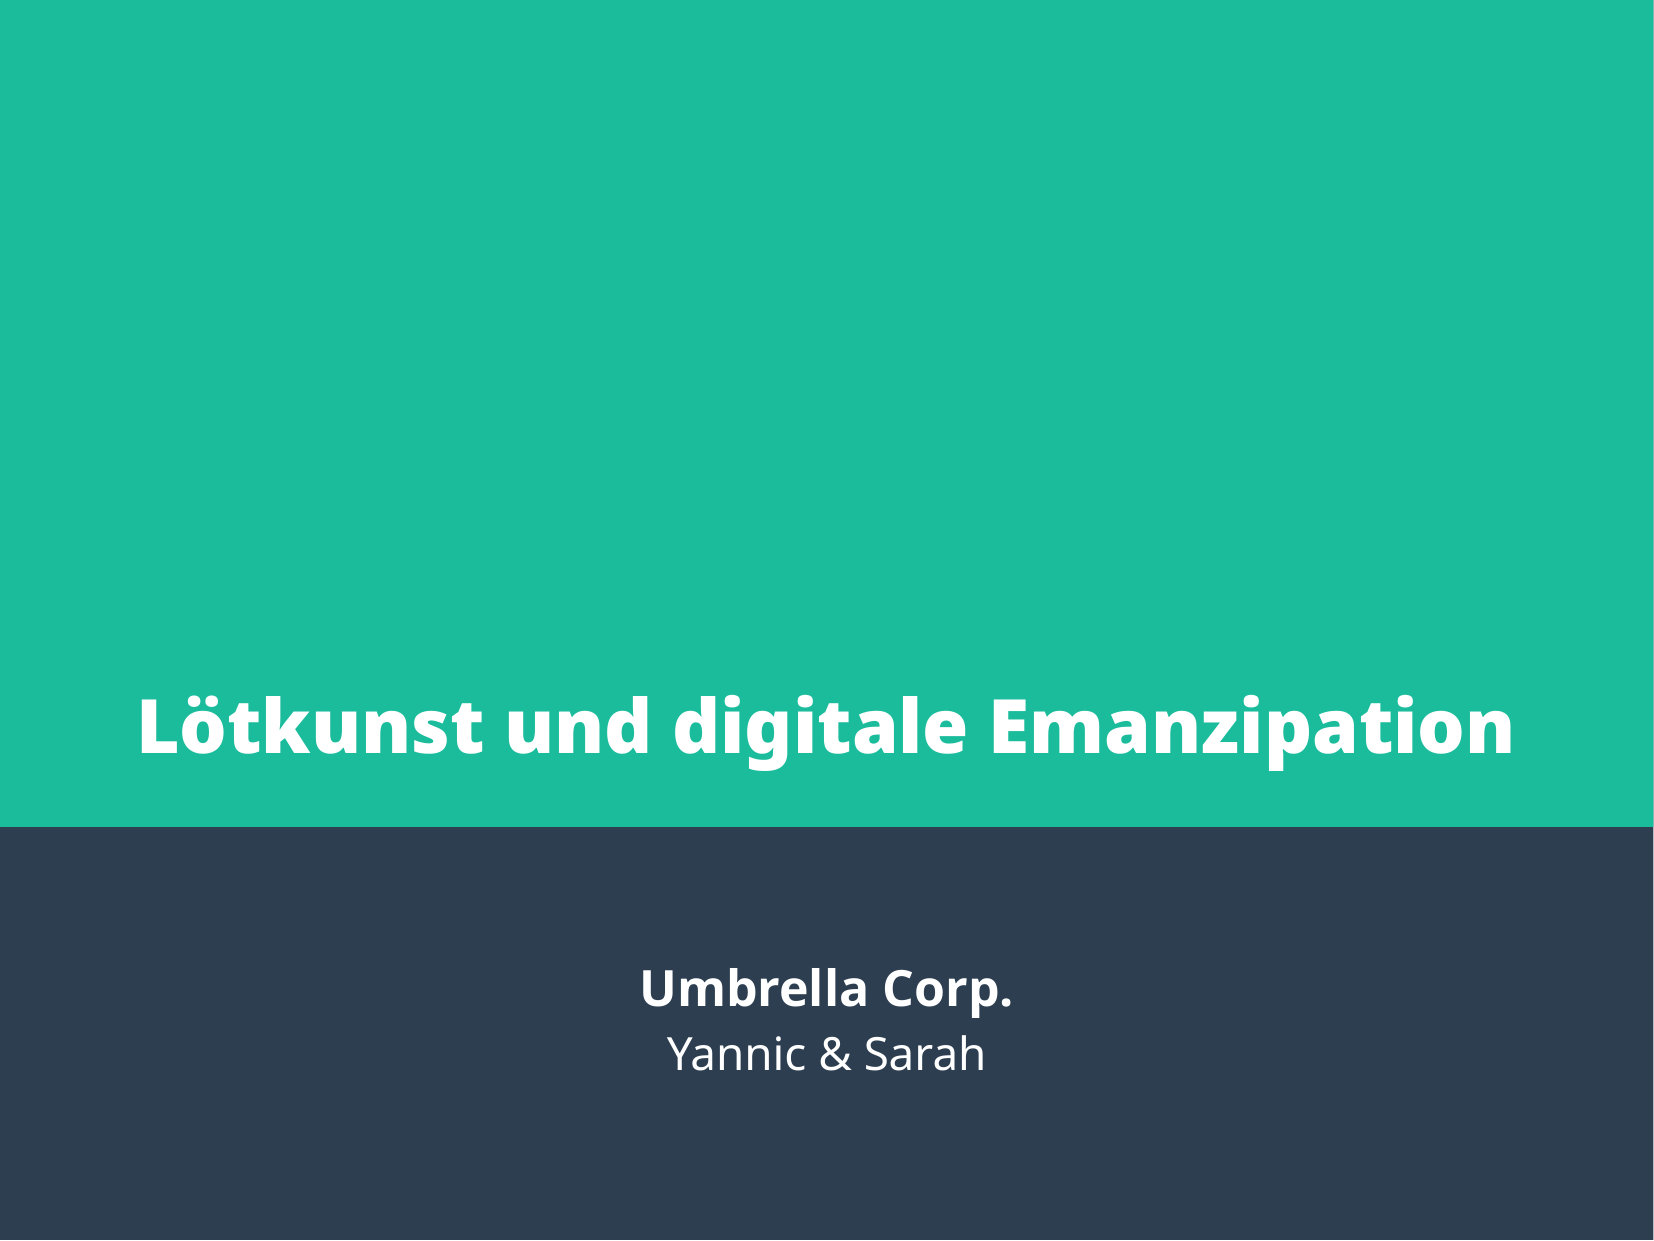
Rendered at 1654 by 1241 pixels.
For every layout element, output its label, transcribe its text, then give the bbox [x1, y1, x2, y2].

title Lötkunst und digitale Emanzipation [59, 620, 1595, 778]
subtitle Umbrella Corp. Yannic & Sarah [59, 856, 1595, 1182]
